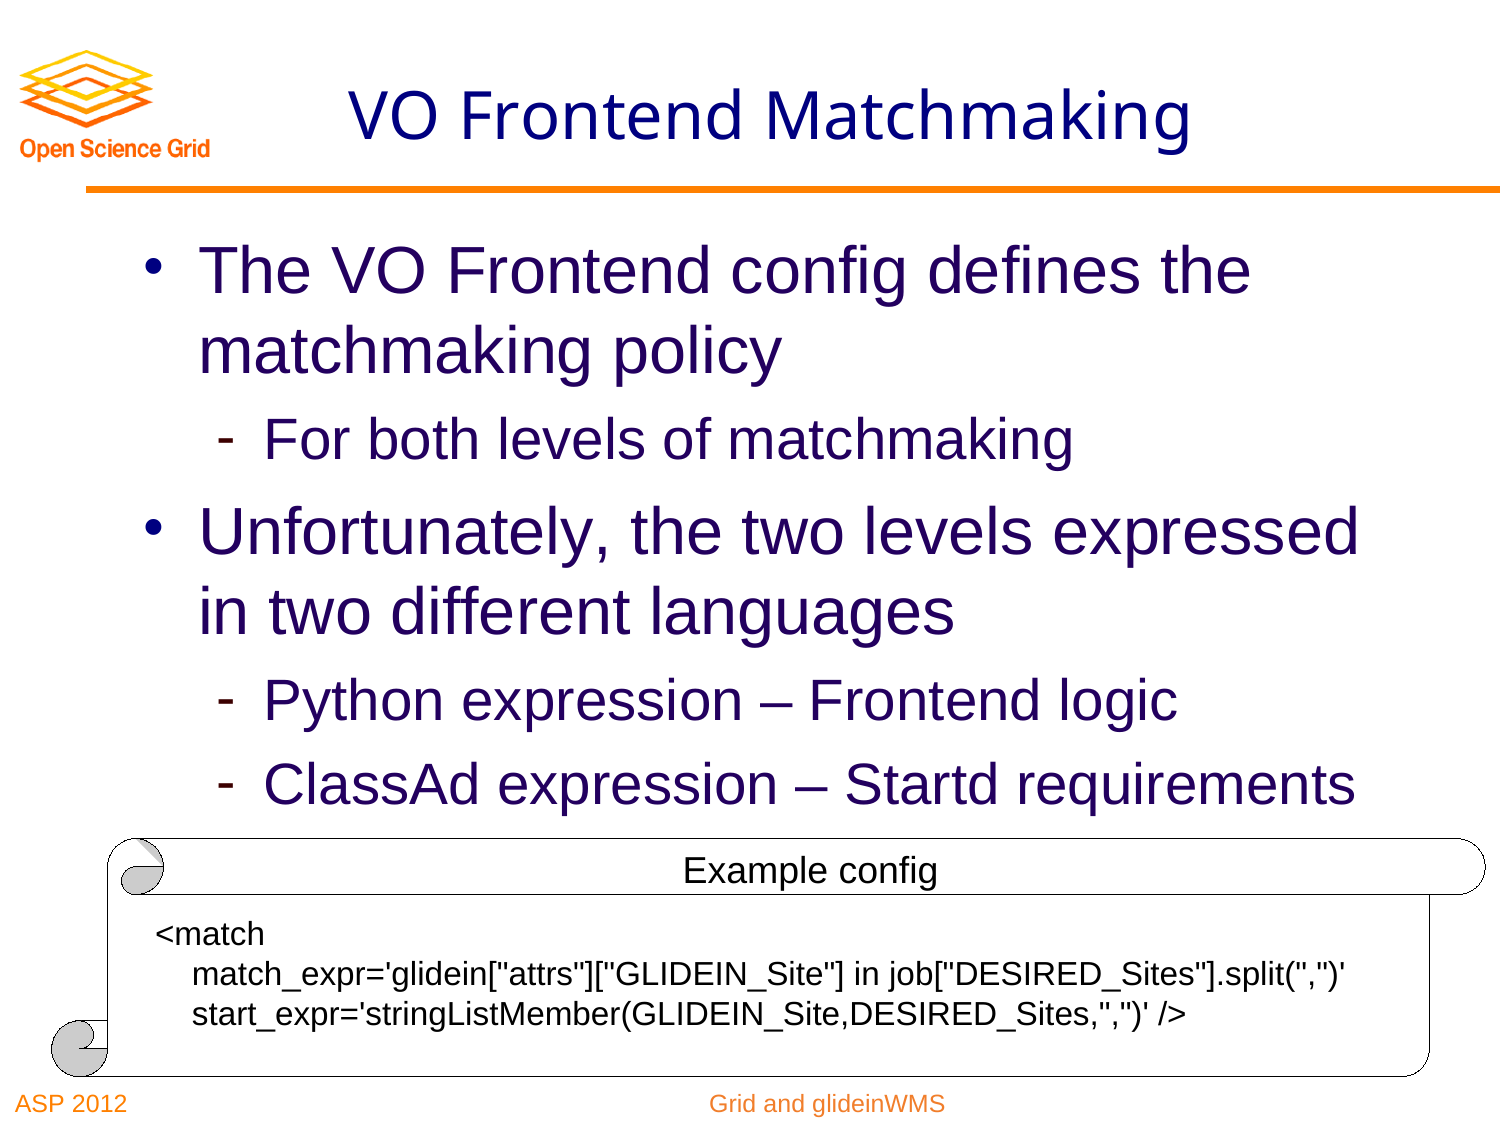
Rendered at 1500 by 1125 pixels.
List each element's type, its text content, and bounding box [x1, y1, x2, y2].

picture [0, 27, 201, 179]
text_box <match match_expr='glidein["attrs"]["GLIDEIN_Site"] in job["DESIRED_Sites"].split(",")' start_expr='stringListMember(GLIDEIN_Site,DESIRED_Sites,",")' /> [140, 904, 1363, 1080]
title VO Frontend Matchmaking [201, 18, 1342, 207]
text_box [1363, 838, 1486, 1077]
text_box Example config [667, 838, 955, 899]
text_box [51, 839, 140, 1077]
list The VO Frontend config defines the matchmaking policy For both levels of matchmaking Unfortunately, the two levels expressed in two different languages Python expression – Frontend logic ClassAd expression – Startd requirements [127, 218, 1403, 962]
